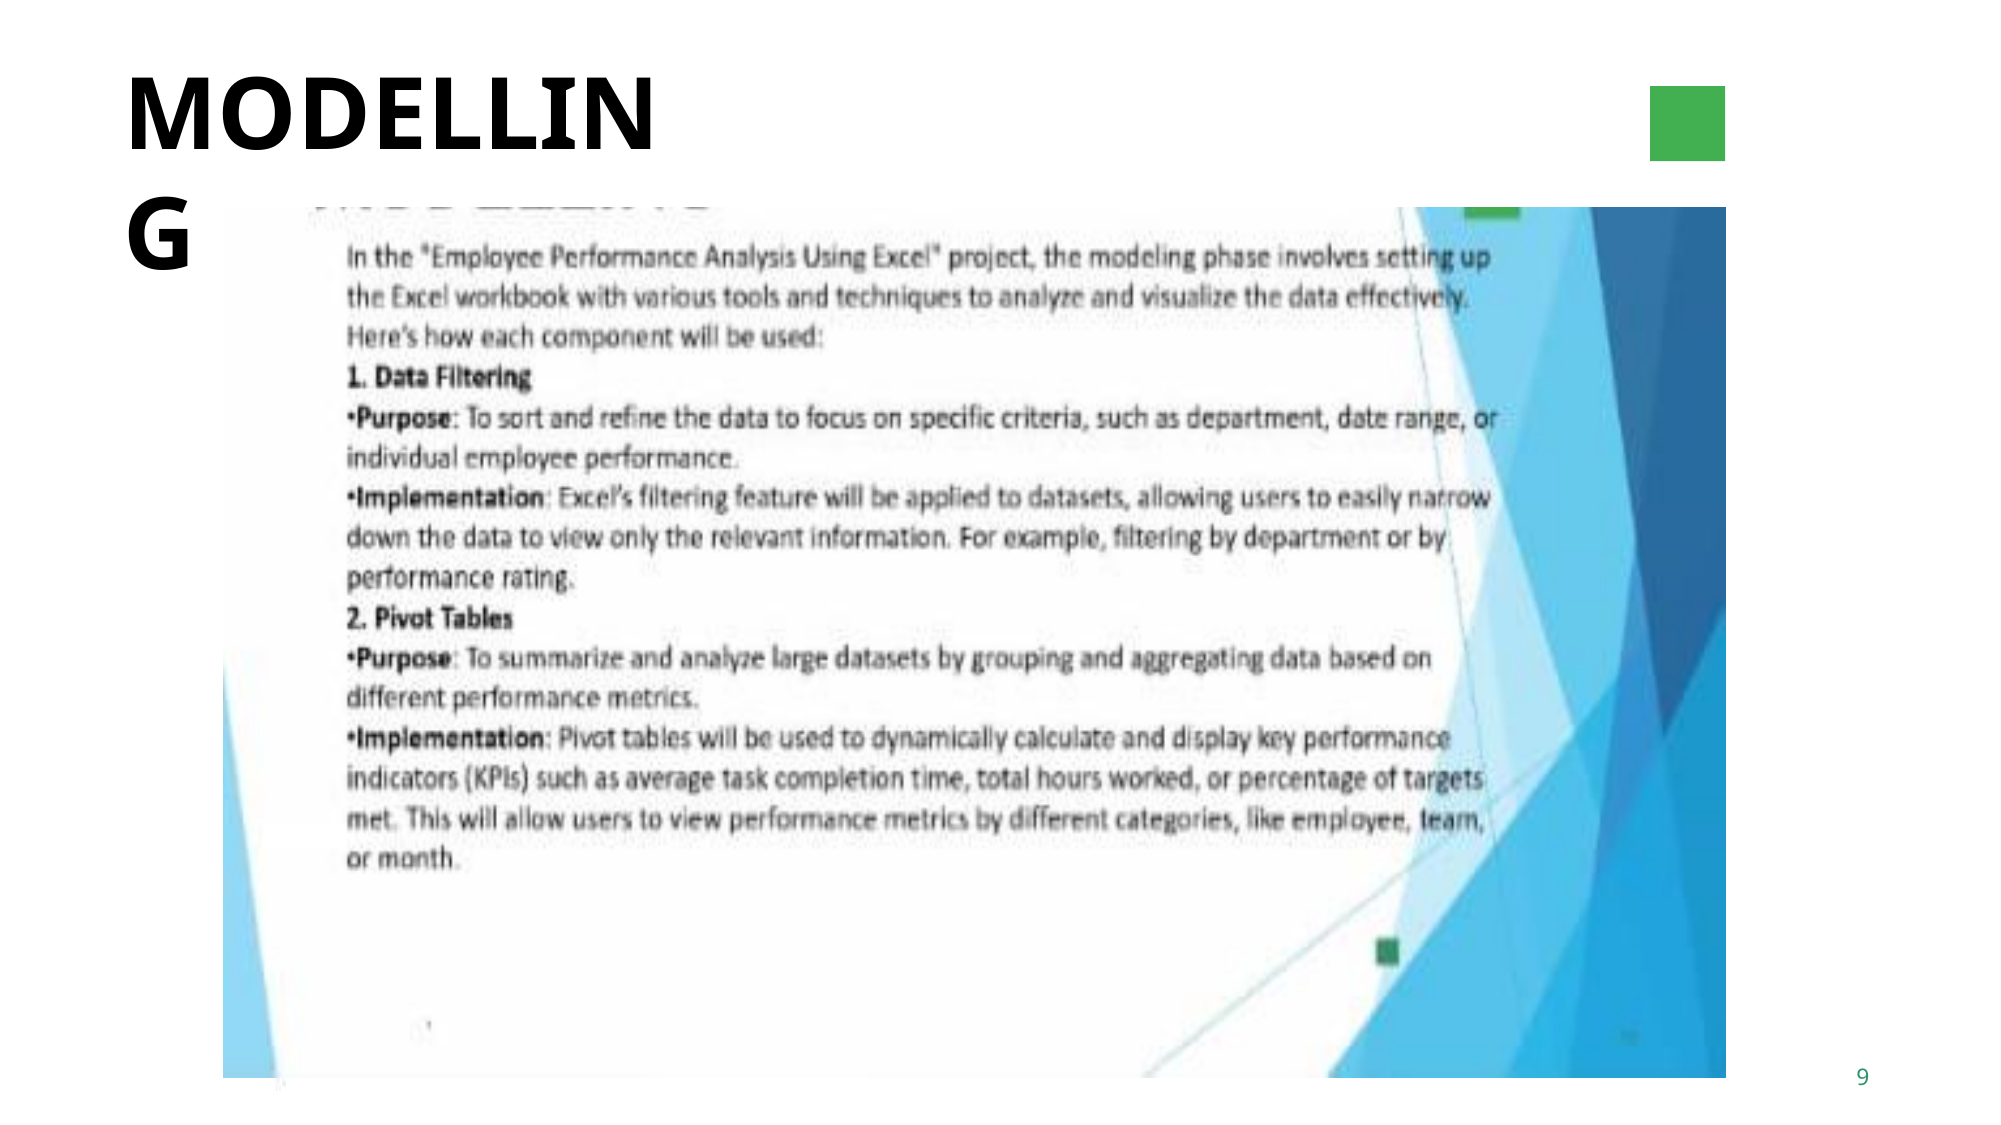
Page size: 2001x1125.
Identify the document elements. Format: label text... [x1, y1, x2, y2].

picture [223, 207, 1726, 1091]
text_box MODELLING [121, 47, 664, 173]
text_box 9 [1849, 1061, 1888, 1094]
text_box [1650, 86, 1726, 162]
